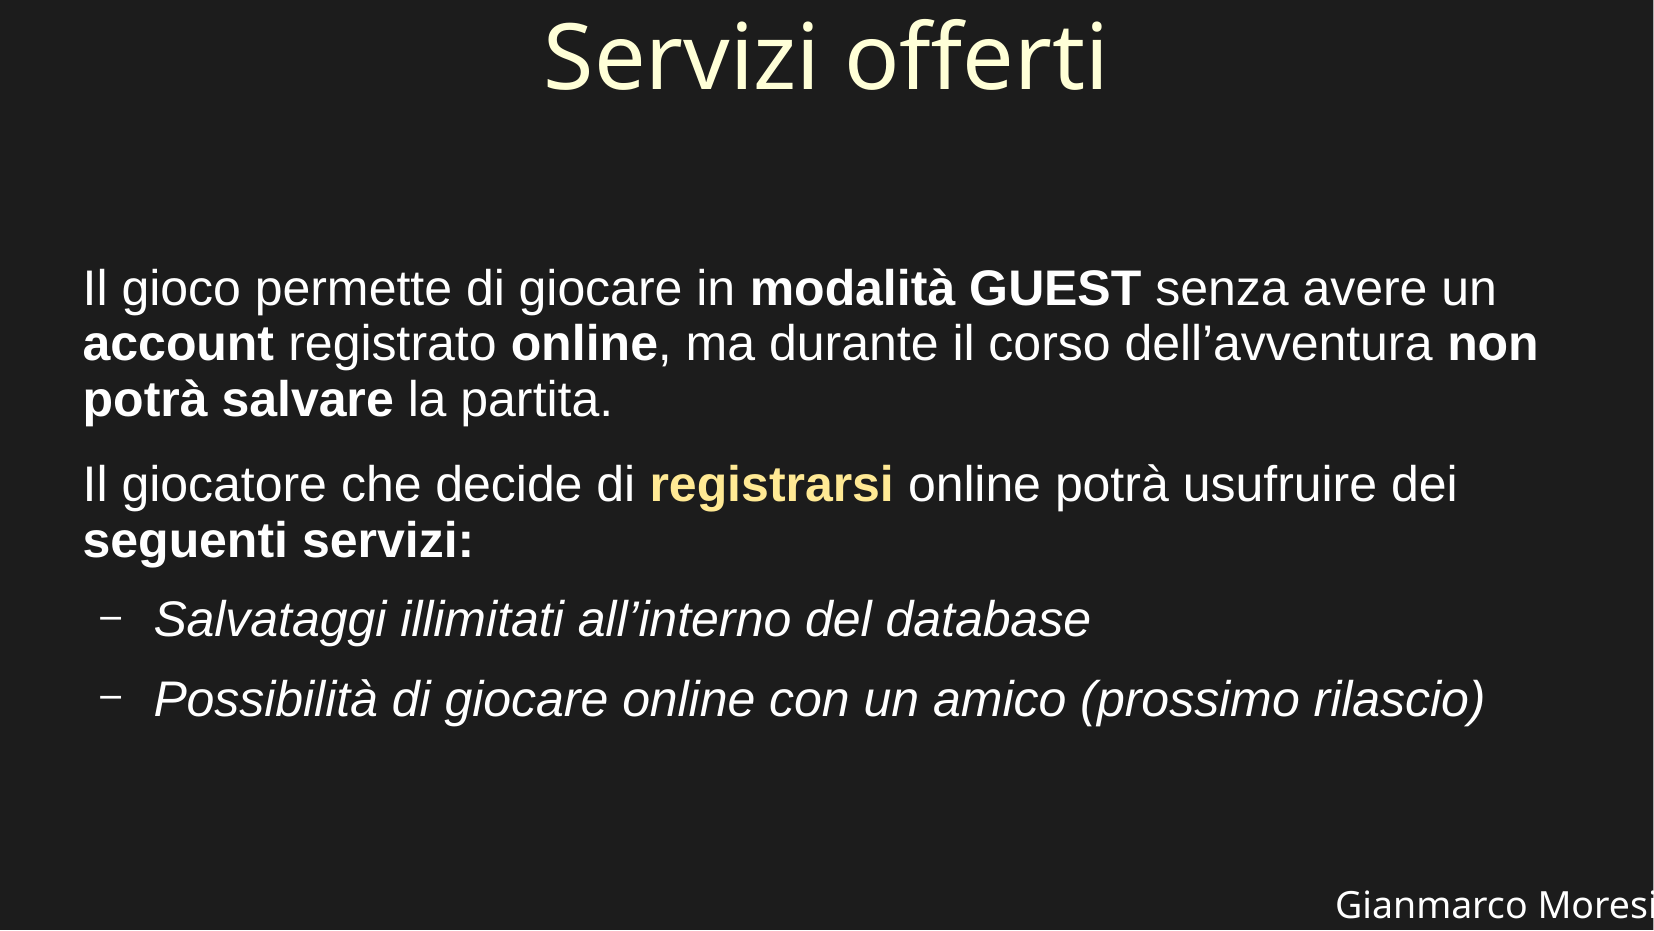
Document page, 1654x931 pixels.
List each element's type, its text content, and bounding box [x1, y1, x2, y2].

text_box Gianmarco Moresi [1320, 870, 1654, 931]
title Servizi offerti [82, 0, 1571, 132]
list Il gioco permette di giocare in modalità GUEST senza avere un account registrato online, ma durante il corso dell’avventura non potrà salvare la partita. Il giocatore che decide di registrarsi online potrà usufruire dei seguenti servizi: Salvataggi illimitati all’interno del database Possibilità di giocare online con un amico (prossimo rilascio) [11, 259, 1583, 800]
